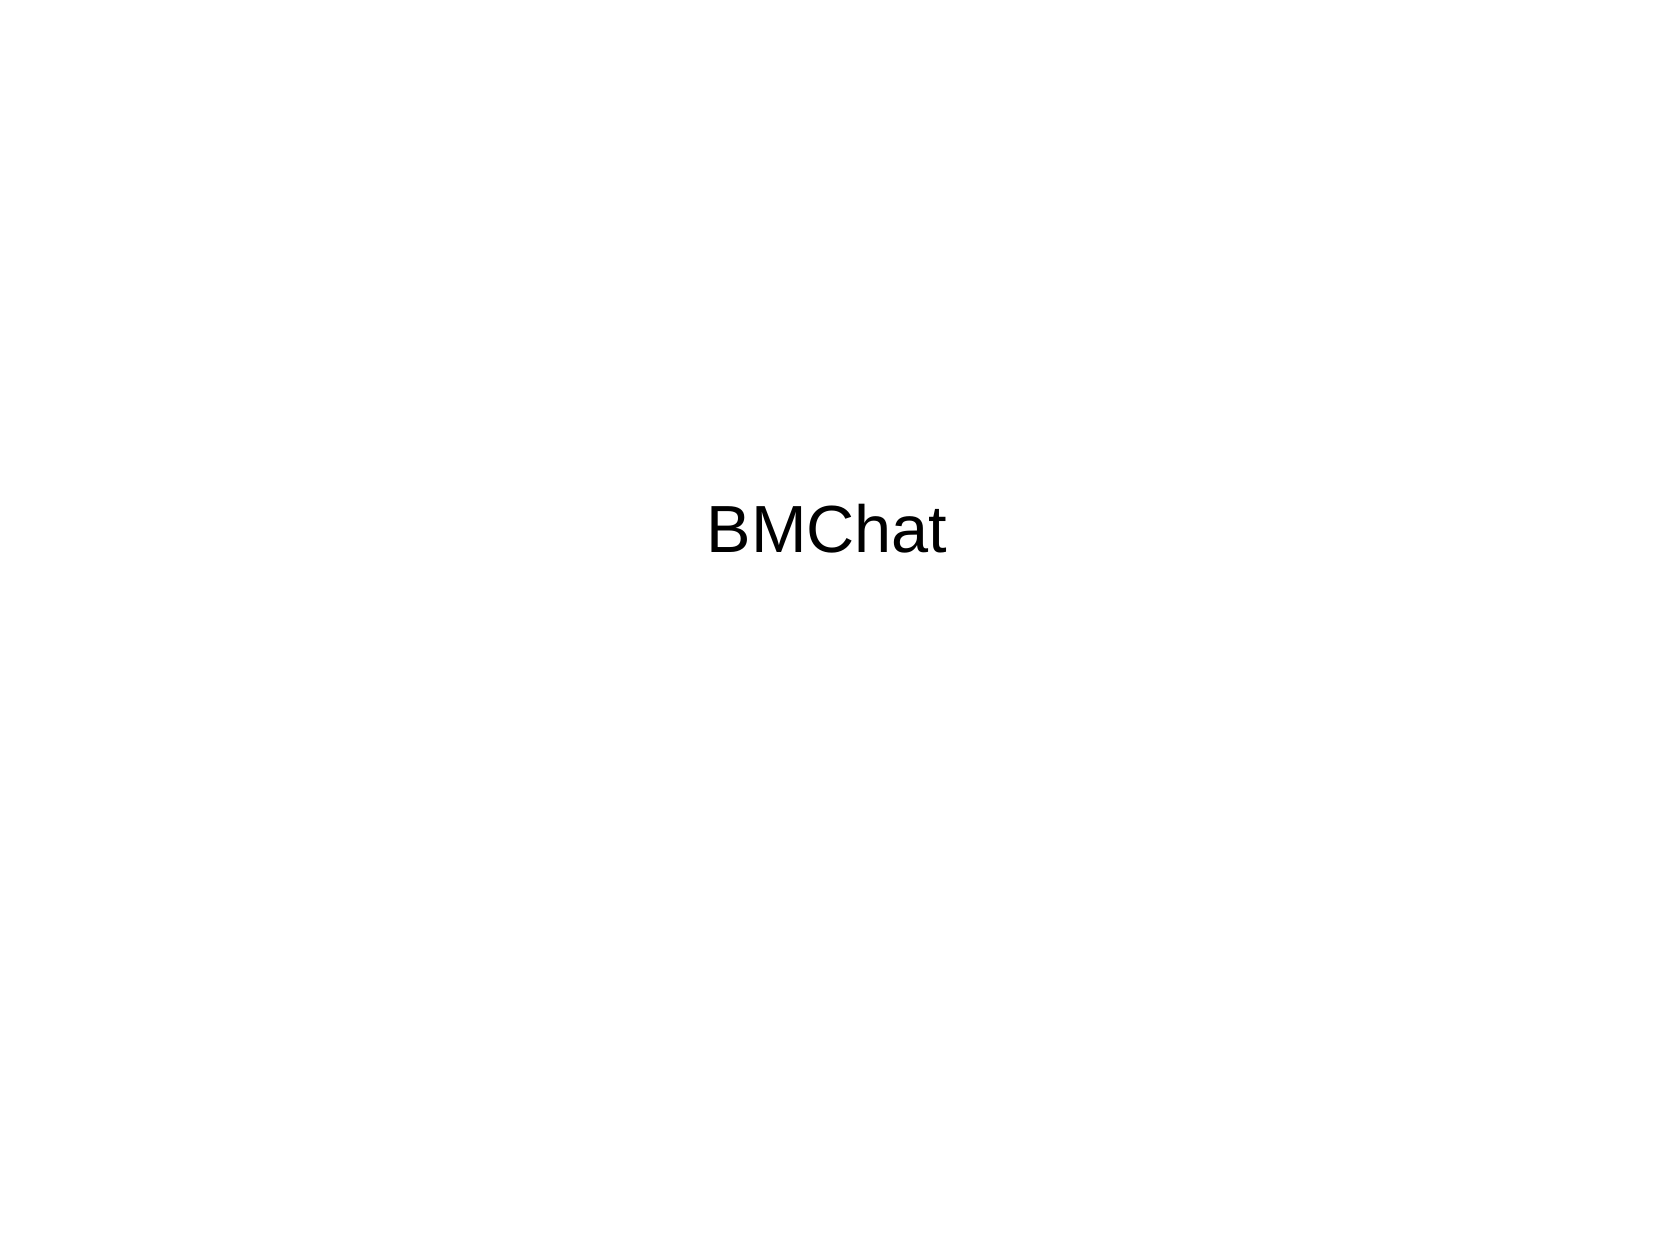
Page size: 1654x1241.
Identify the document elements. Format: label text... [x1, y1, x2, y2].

subtitle BMChat [82, 49, 1571, 1010]
